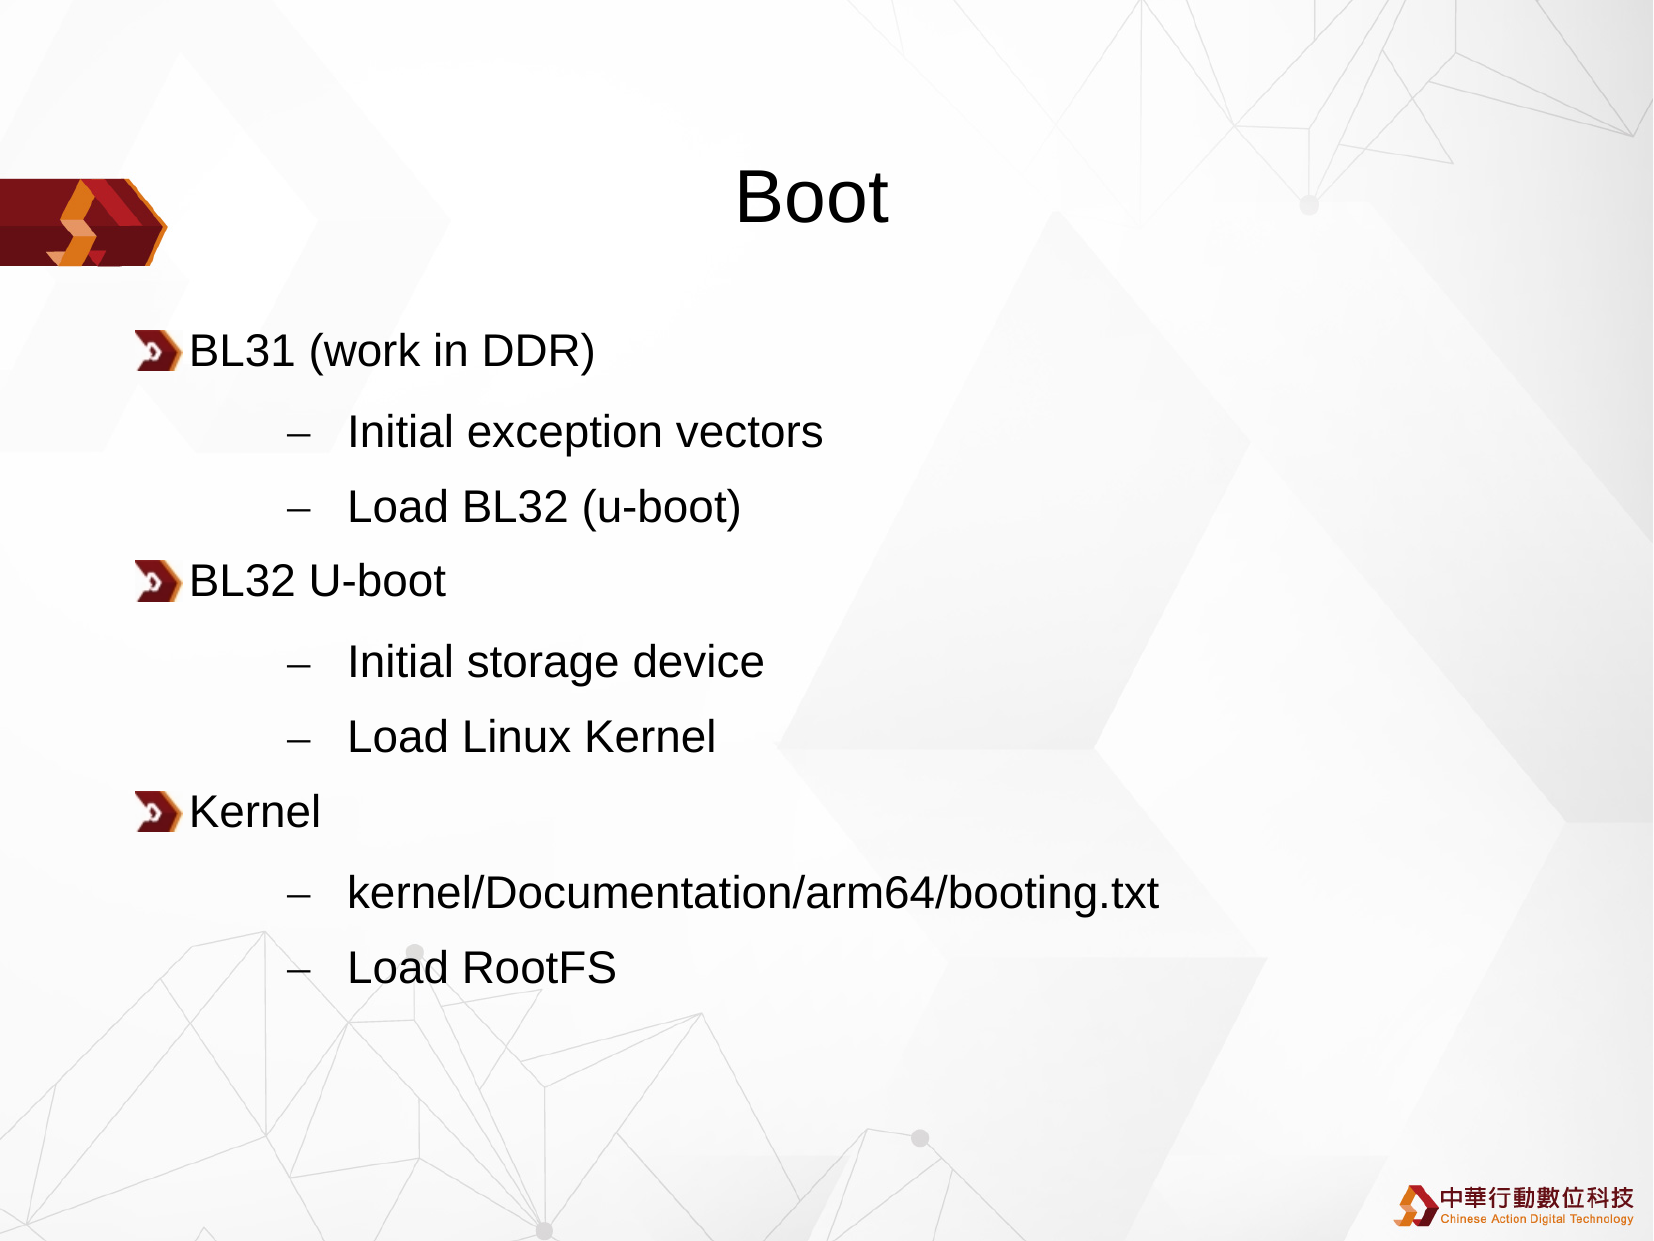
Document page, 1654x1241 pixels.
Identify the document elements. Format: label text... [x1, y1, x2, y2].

list BL31 (work in DDR) Initial exception vectors Load BL32 (u-boot) BL32 U-boot Initial storage device Load Linux Kernel Kernel kernel/Documentation/arm64/booting.txt Load RootFS [118, 324, 1571, 1045]
title Boot [118, 112, 1506, 281]
picture [0, 0, 1654, 1241]
